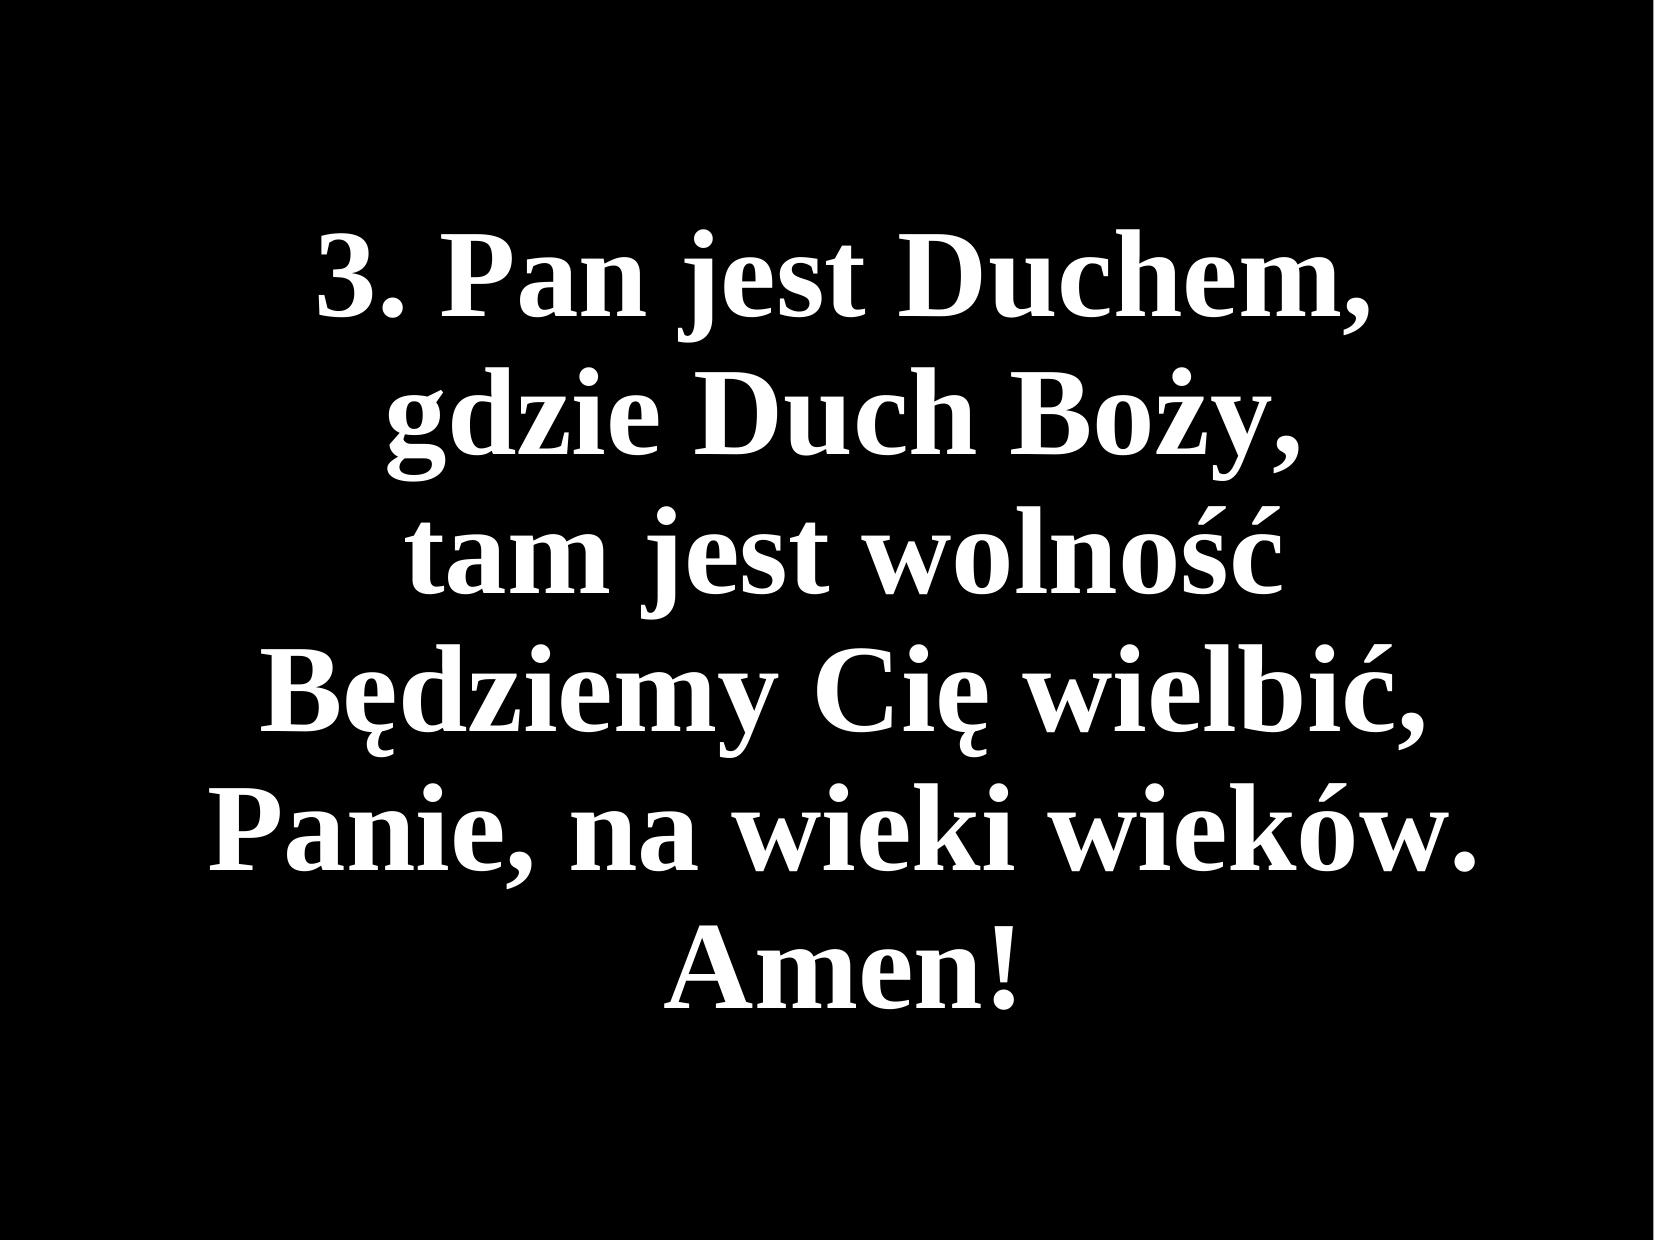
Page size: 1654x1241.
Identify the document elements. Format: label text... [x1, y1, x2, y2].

subtitle 3. Pan jest Duchem, gdzie Duch Boży, tam jest wolność Będziemy Cię wielbić, Panie, na wieki wieków. Amen! [0, 0, 1654, 1241]
